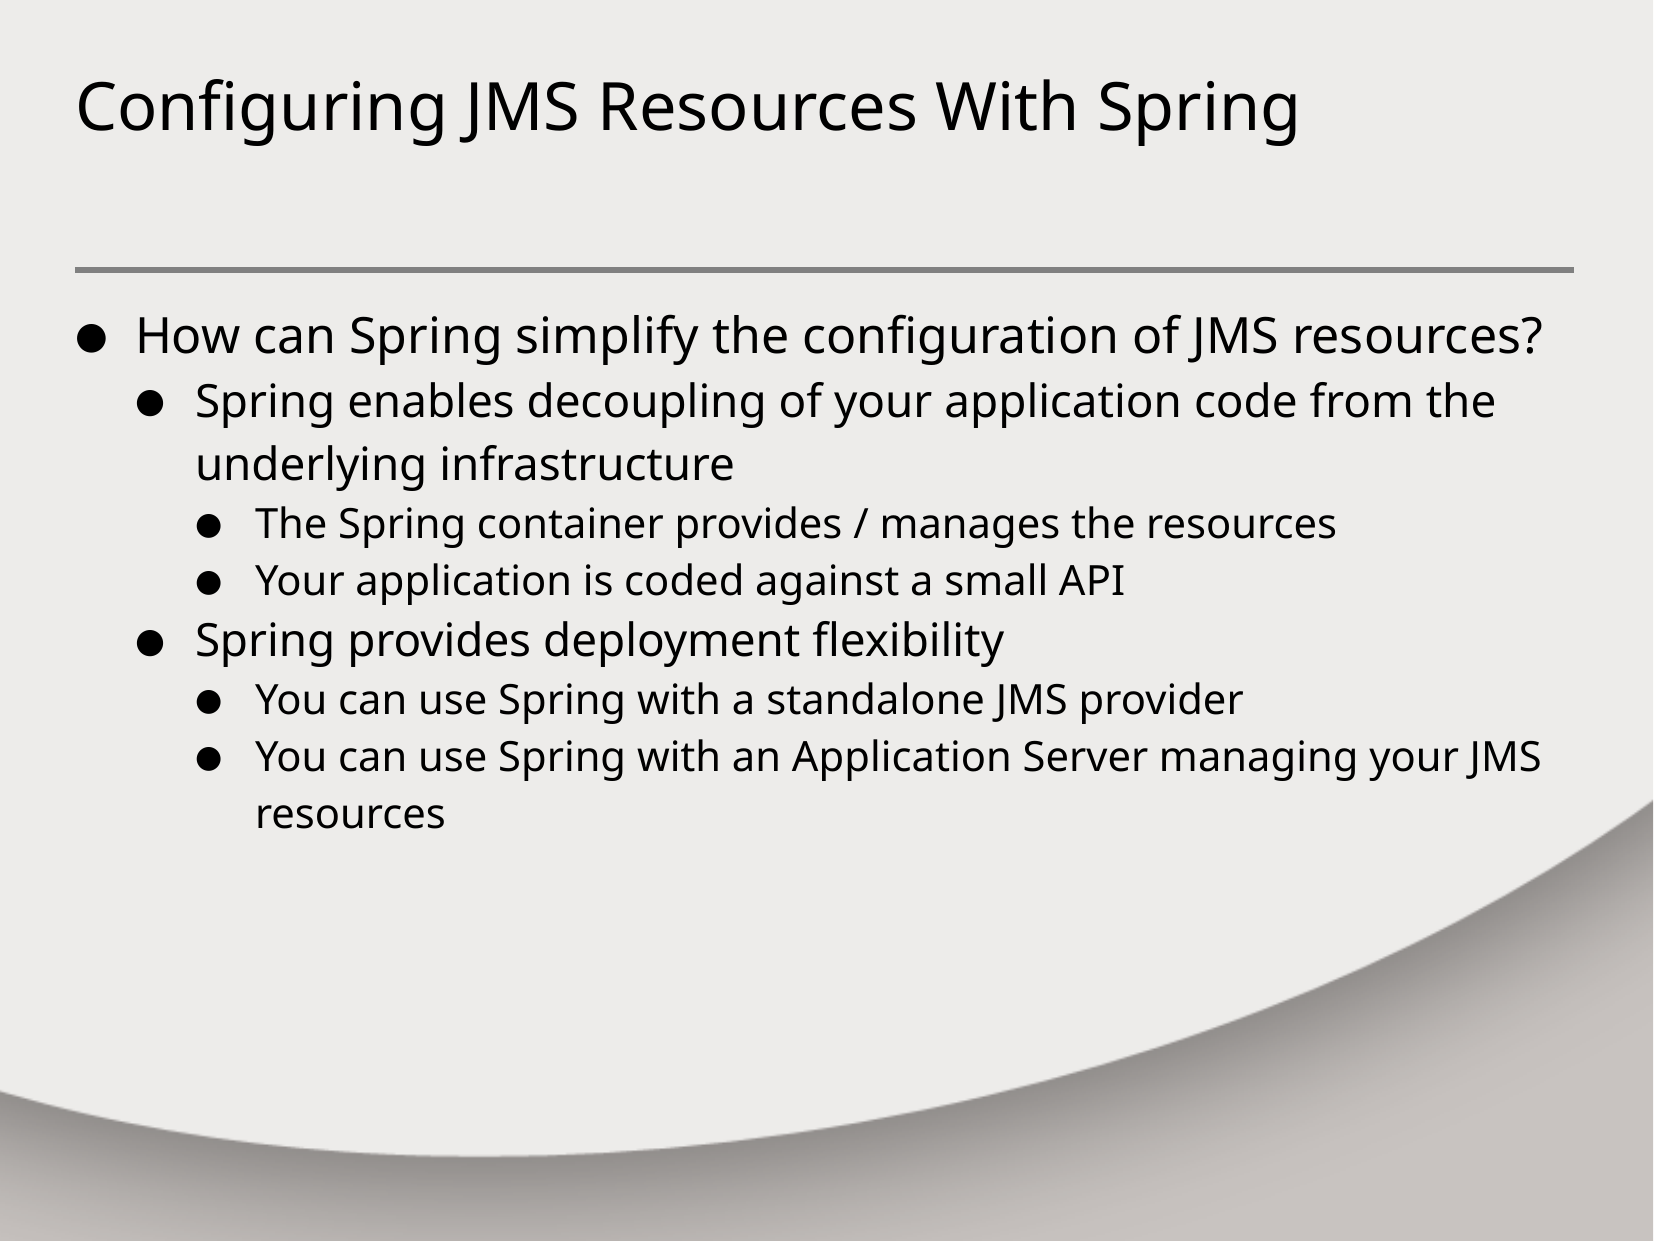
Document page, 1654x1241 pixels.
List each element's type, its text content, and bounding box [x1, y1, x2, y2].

list How can Spring simplify the configuration of JMS resources? Spring enables decoupling of your application code from the underlying infrastructure The Spring container provides / manages the resources Your application is coded against a small API Spring provides deployment flexibility You can use Spring with a standalone JMS provider You can use Spring with an Application Server managing your JMS resources [75, 300, 1576, 1163]
picture [0, 0, 1654, 1241]
title Configuring JMS Resources With Spring [75, 75, 1576, 226]
